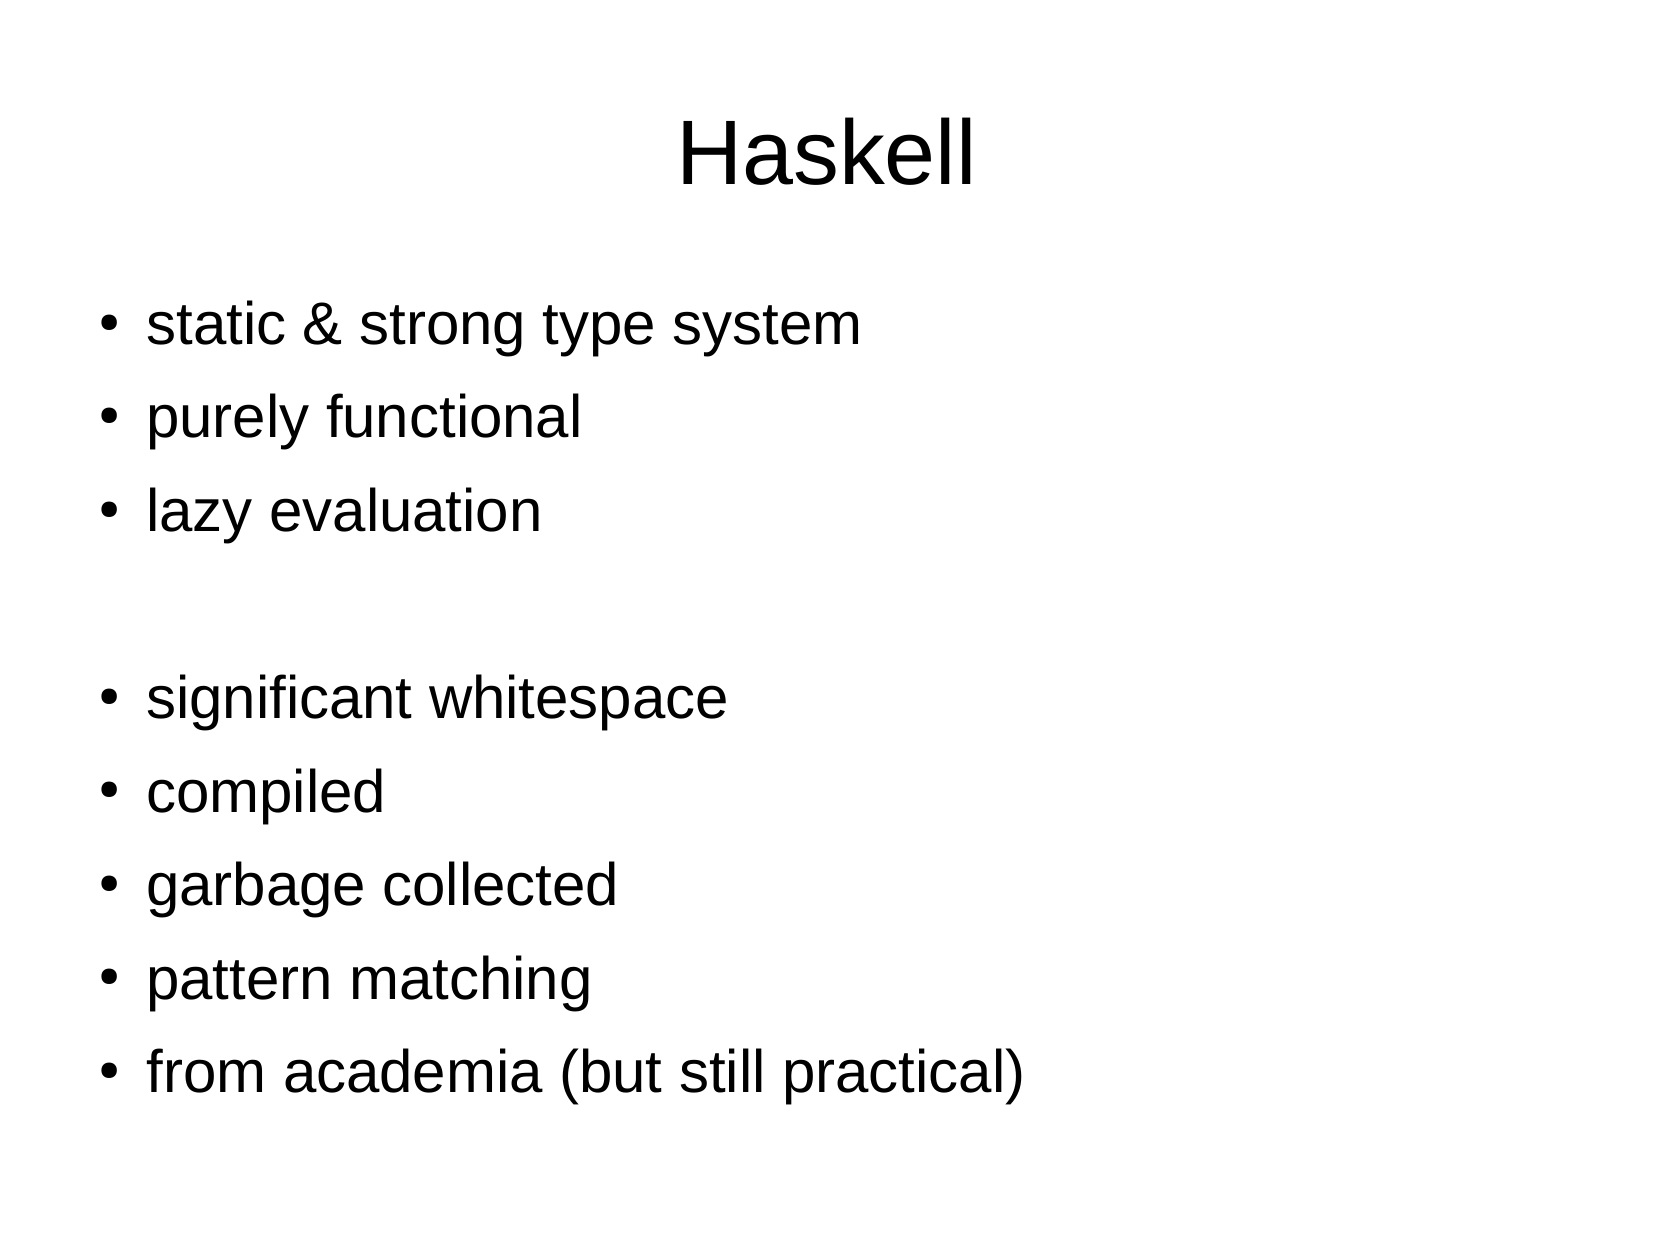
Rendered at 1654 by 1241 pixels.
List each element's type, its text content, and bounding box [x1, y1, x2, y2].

title Haskell [82, 49, 1571, 257]
list static & strong type system purely functional lazy evaluation significant whitespace compiled garbage collected pattern matching from academia (but still practical) [82, 290, 1571, 1109]
